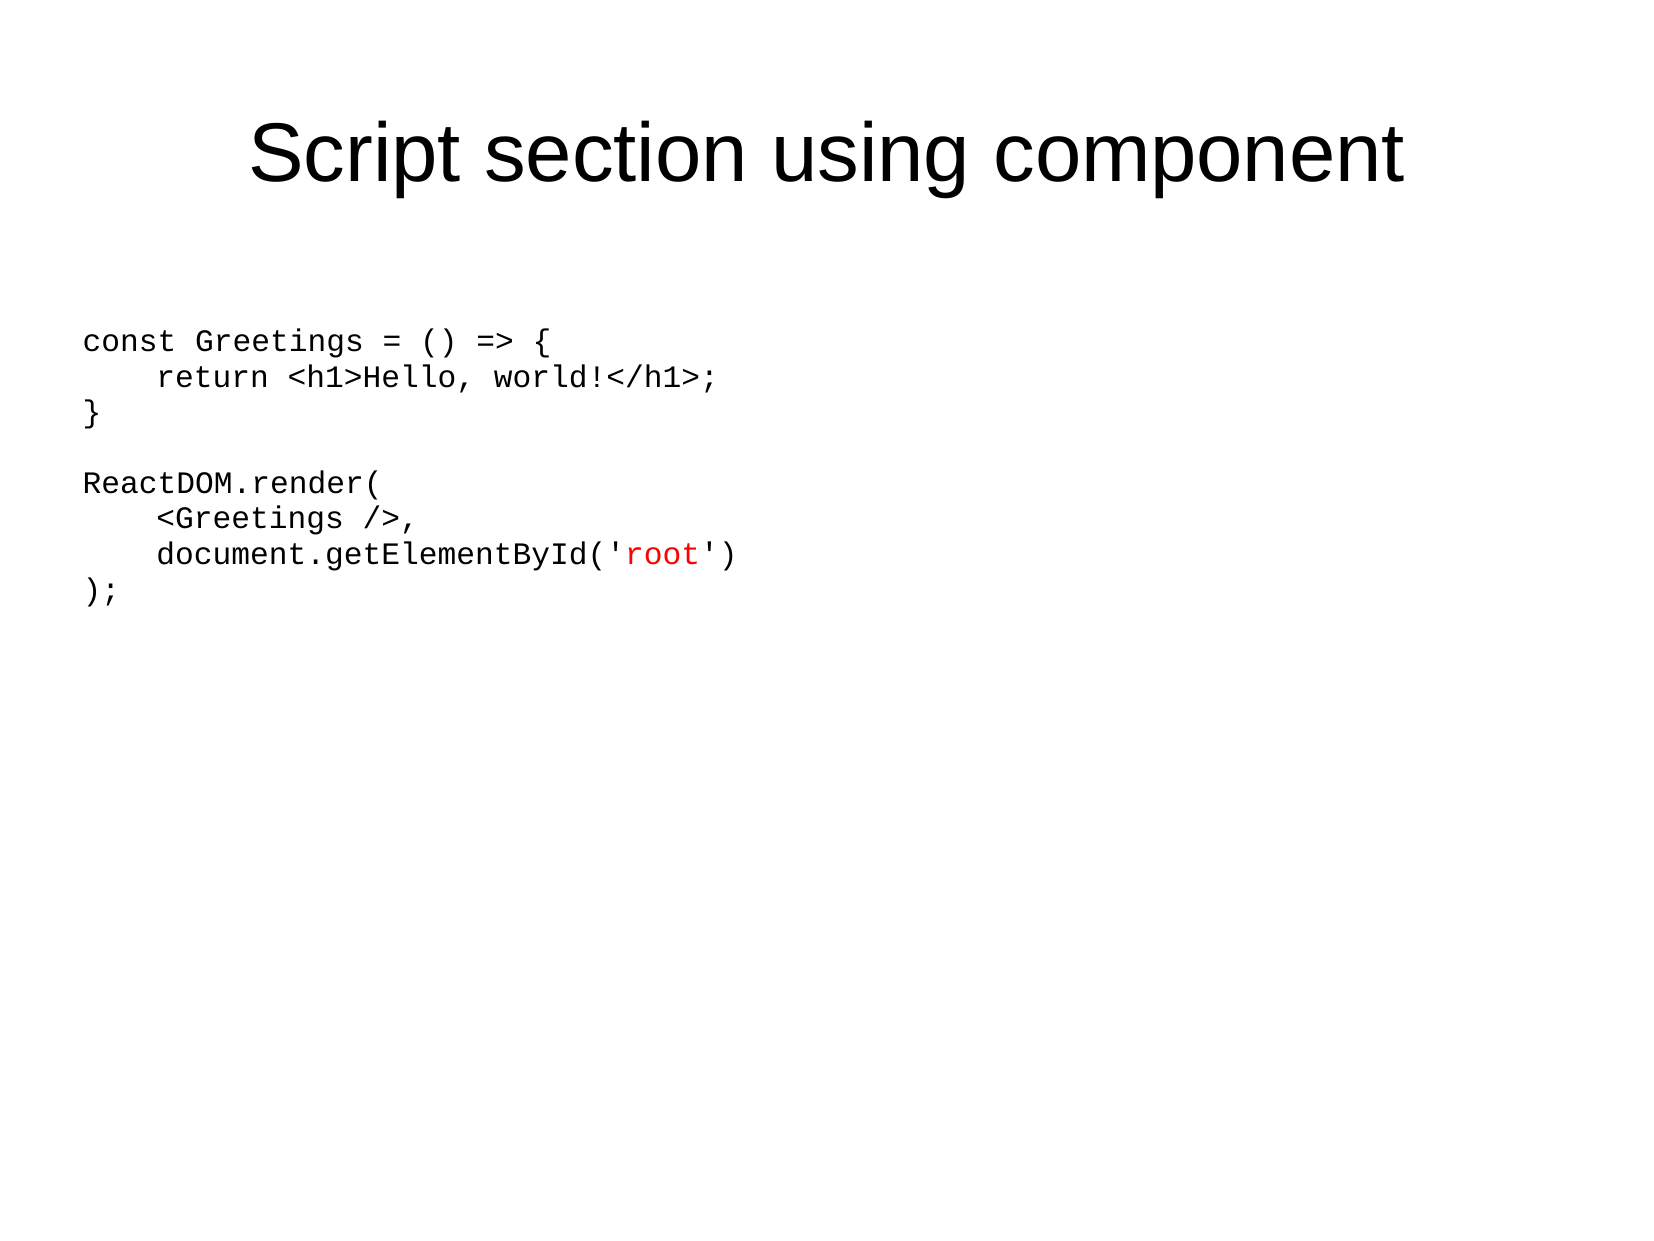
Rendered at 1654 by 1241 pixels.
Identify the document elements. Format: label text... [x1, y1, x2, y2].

subtitle const Greetings = () => { return <h1>Hello, world!</h1>; } ReactDOM.render( <Greetings />, document.getElementById('root') ); [82, 289, 1571, 716]
title Script section using component [82, 49, 1571, 257]
